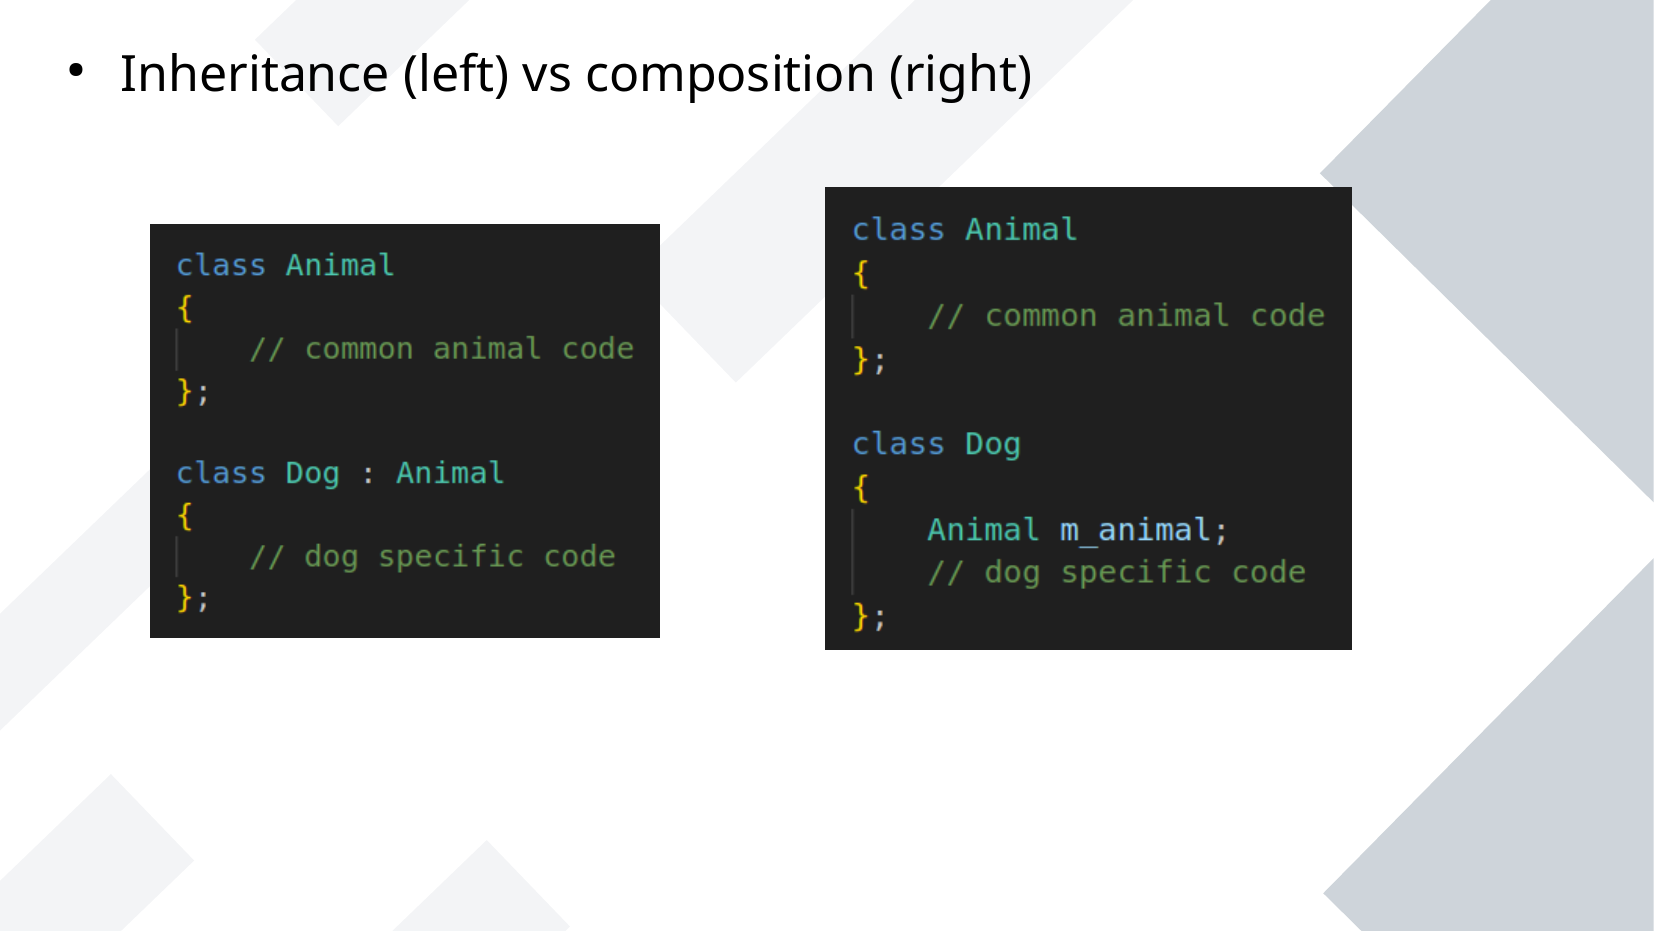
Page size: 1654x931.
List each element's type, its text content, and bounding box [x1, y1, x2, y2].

list Inheritance (left) vs composition (right) [49, 37, 1538, 577]
picture [150, 224, 660, 638]
picture [825, 187, 1352, 650]
